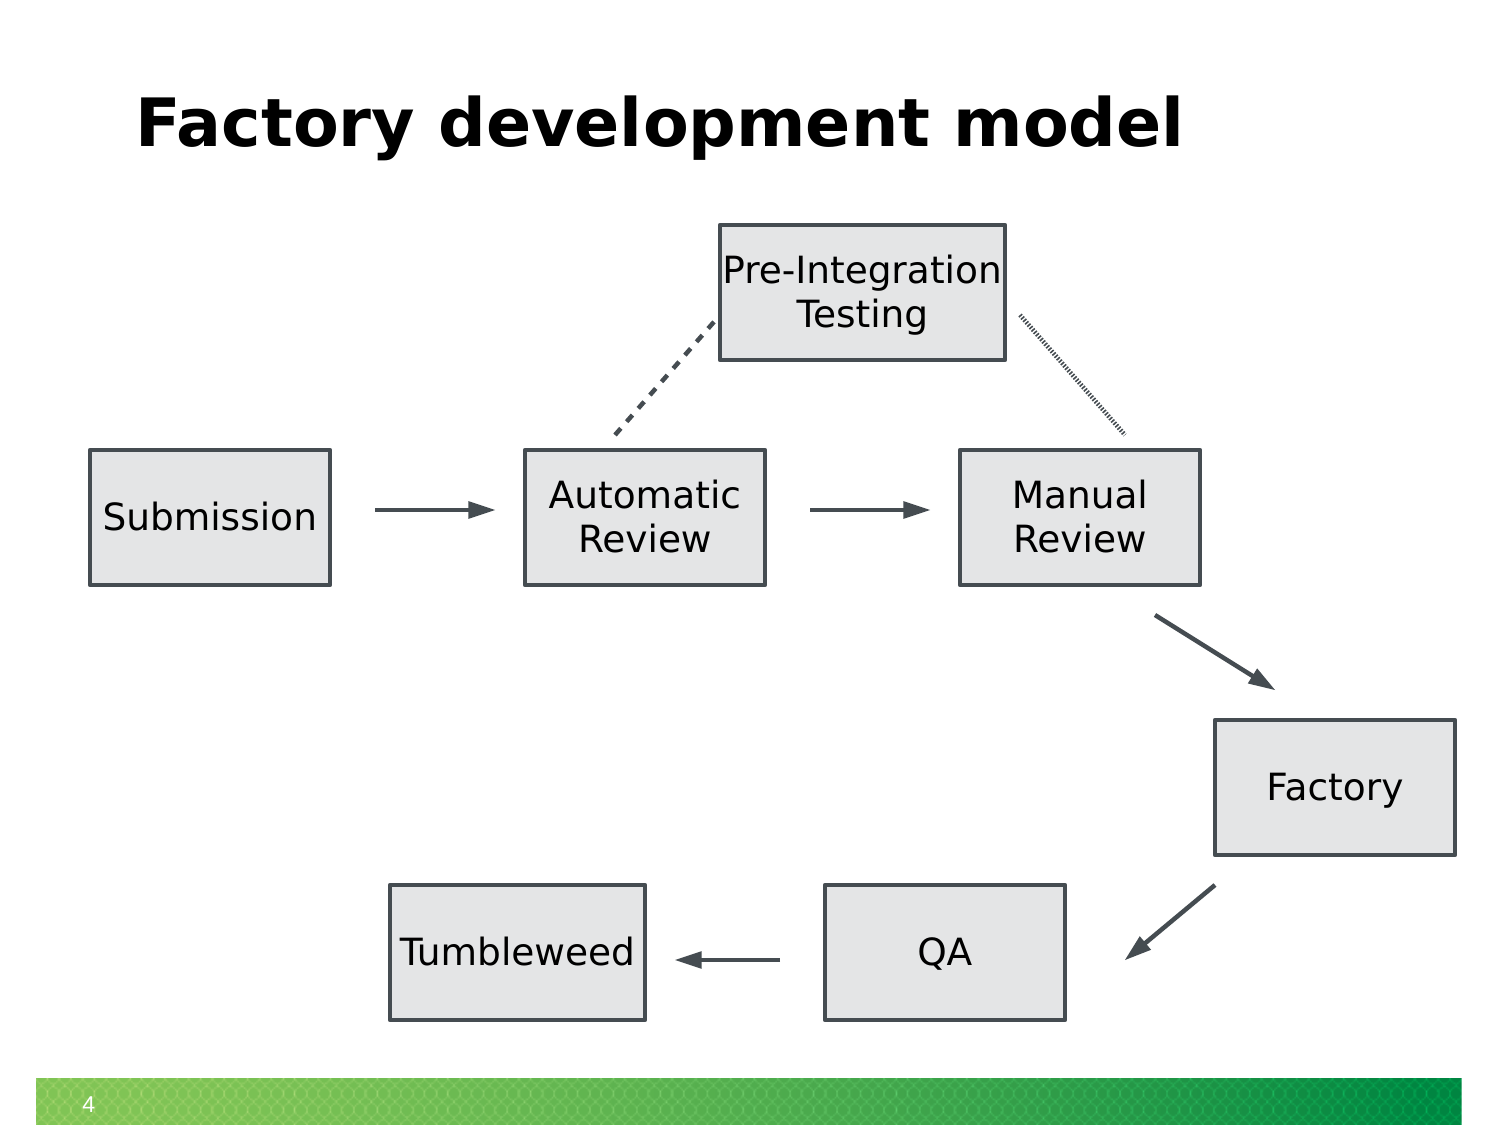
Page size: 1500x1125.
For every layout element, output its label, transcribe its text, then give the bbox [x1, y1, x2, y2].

text_box QA [825, 885, 1066, 1021]
text_box Factory [1215, 720, 1456, 856]
text_box Manual Review [960, 450, 1201, 586]
text_box Automatic Review [525, 450, 766, 586]
text_box Tumbleweed [390, 885, 646, 1021]
text_box Submission [90, 450, 331, 586]
picture [36, 1078, 1462, 1125]
text_box Pre-Integration Testing [720, 224, 1006, 361]
title Factory development model [135, 41, 1372, 204]
